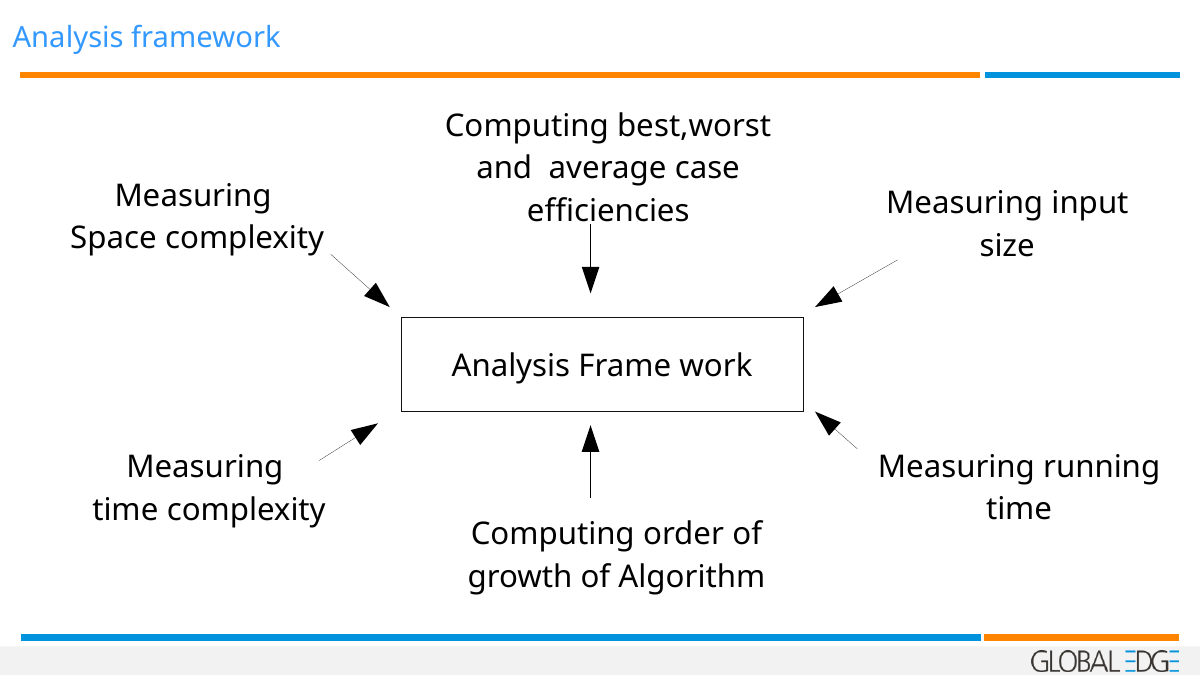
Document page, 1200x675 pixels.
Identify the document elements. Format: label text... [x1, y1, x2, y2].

text_box Computing order of growth of Algorithm [437, 503, 797, 603]
text_box Measuring input size [845, 172, 1170, 272]
text_box Computing best,worst and average case efficiencies [401, 95, 815, 237]
text_box Measuring Space complexity [35, 165, 360, 265]
text_box Measuring running time [857, 436, 1182, 536]
picture [1031, 650, 1179, 672]
text_box Analysis Frame work [401, 317, 804, 412]
title Analysis framework [12, 9, 1088, 63]
text_box Measuring time complexity [47, 437, 372, 536]
